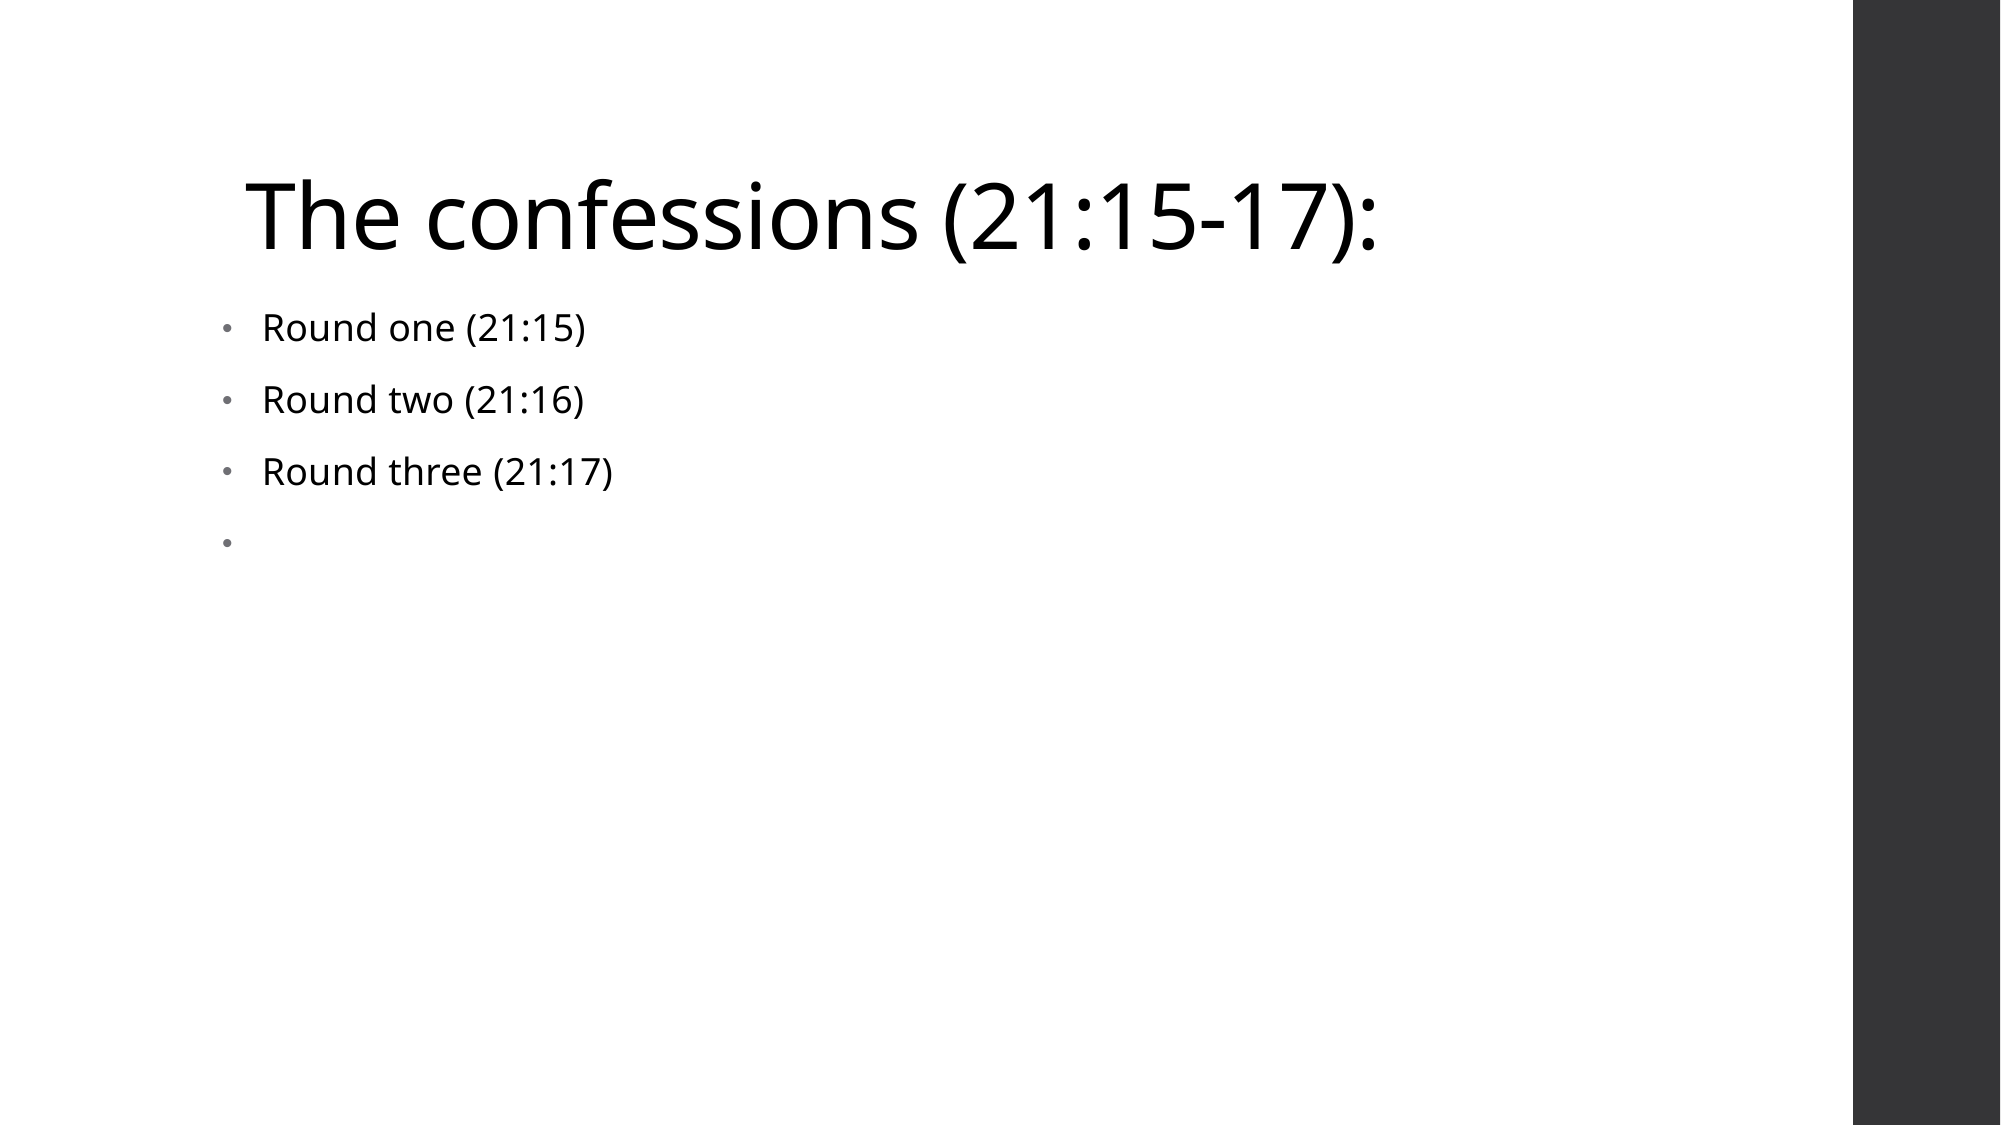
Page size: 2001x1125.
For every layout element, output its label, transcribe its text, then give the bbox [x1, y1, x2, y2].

list Round one (21:15) Round two (21:16) Round three (21:17) [206, 299, 1617, 1014]
title The confessions (21:15-17): [206, 60, 1797, 278]
